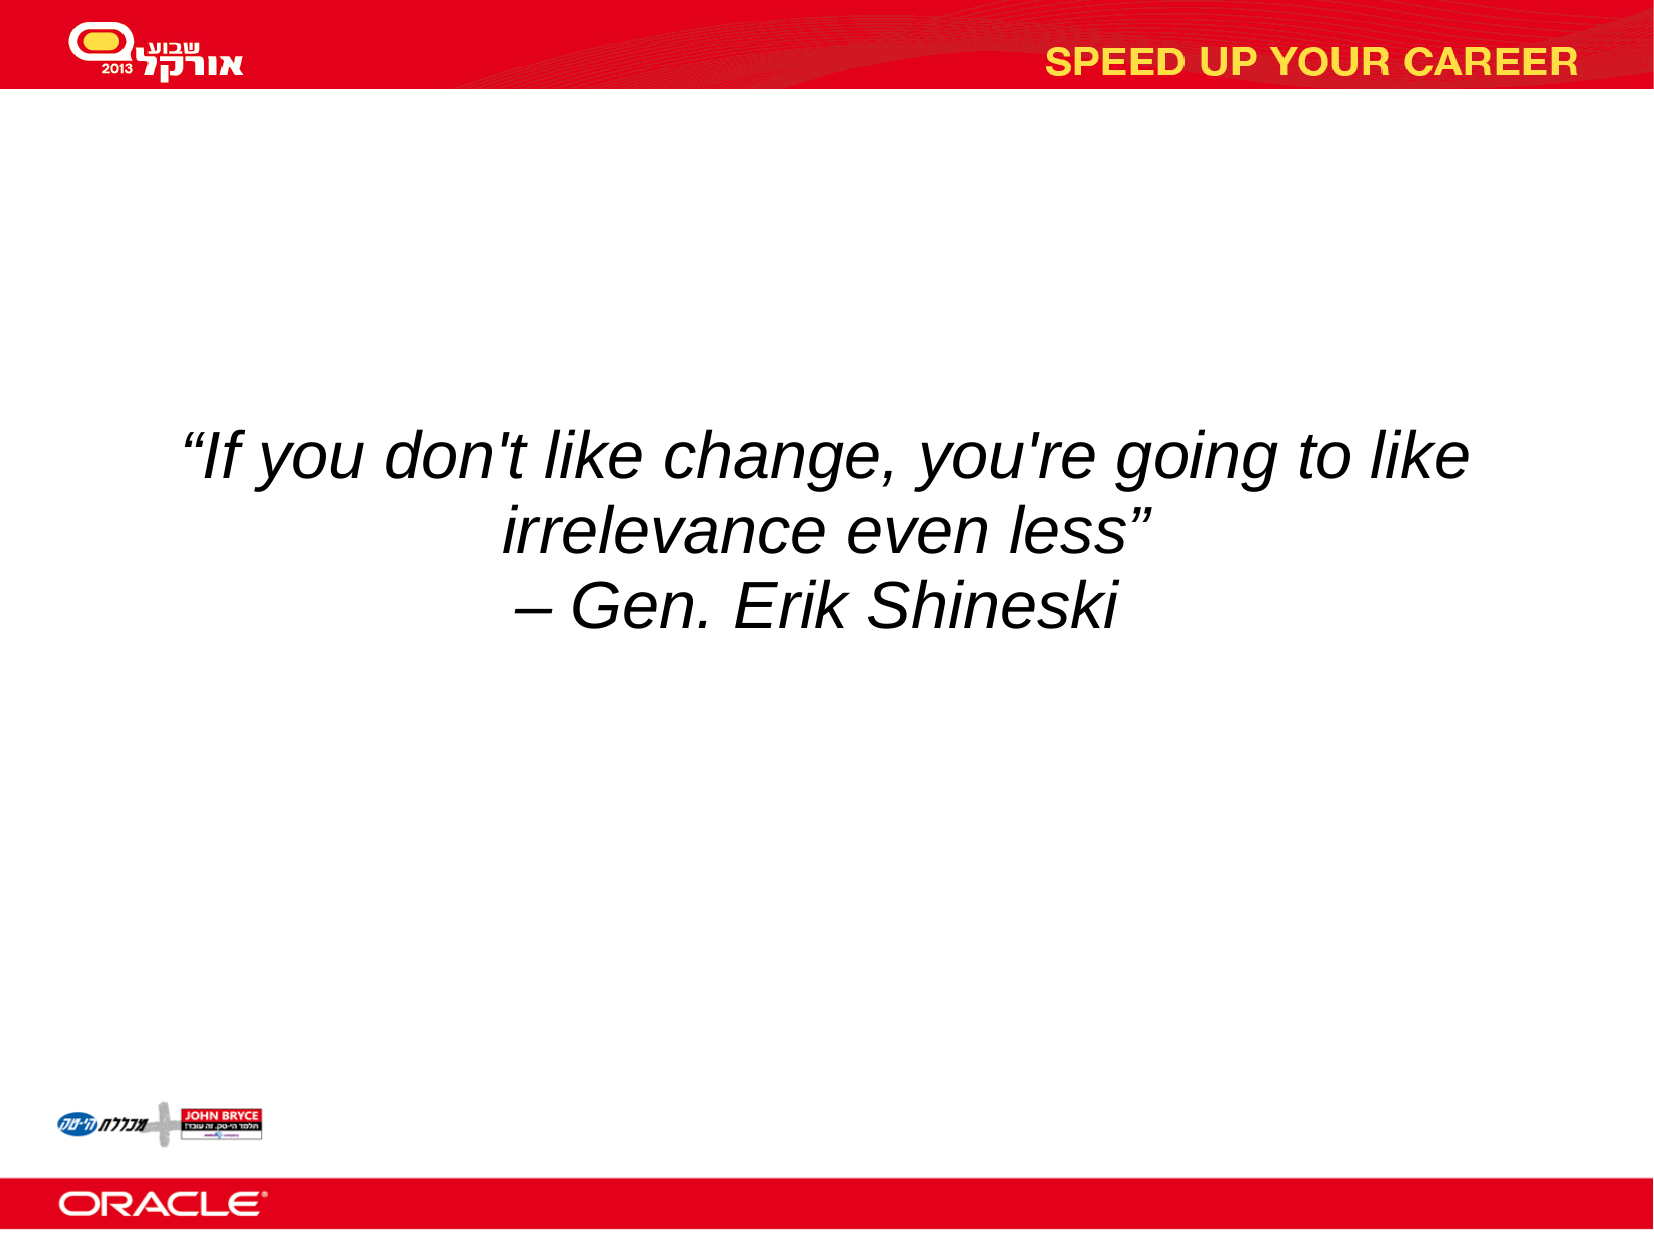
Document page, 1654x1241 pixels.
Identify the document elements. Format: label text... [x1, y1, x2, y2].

picture [0, 0, 1654, 89]
picture [0, 1087, 1653, 1240]
text_box “If you don't like change, you're going to like irrelevance even less” – Gen. Erik Shineski [82, 49, 1571, 1010]
